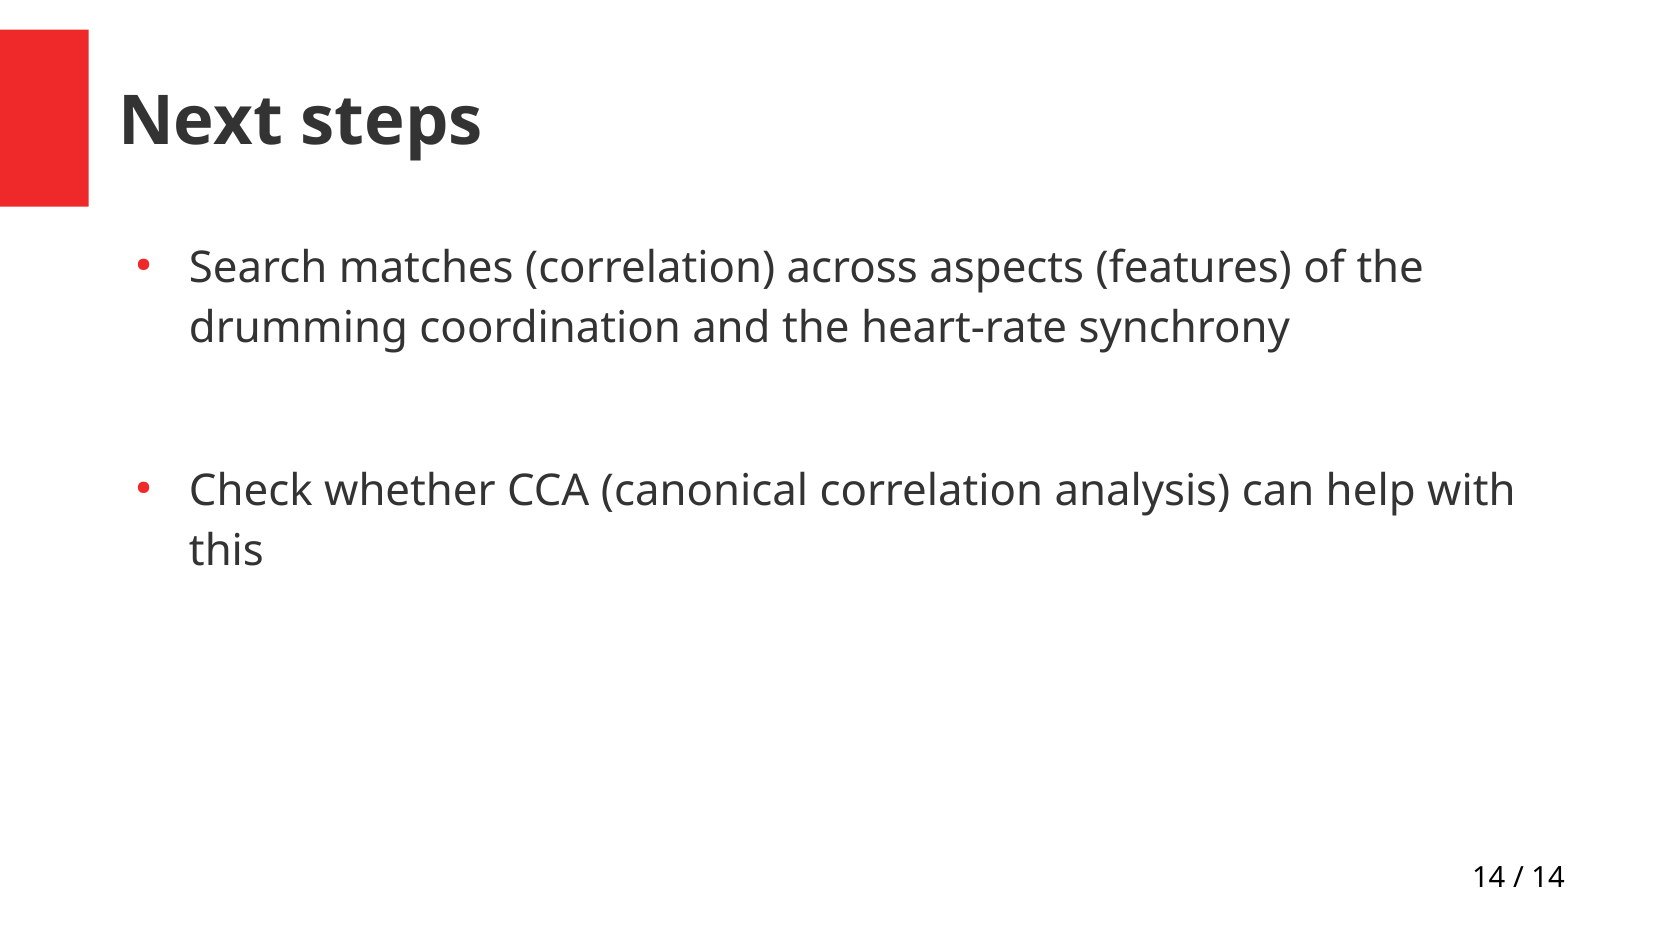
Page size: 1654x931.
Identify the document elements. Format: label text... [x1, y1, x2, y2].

list Search matches (correlation) across aspects (features) of the drumming coordination and the heart-rate synchrony Check whether CCA (canonical correlation analysis) can help with this [118, 236, 1595, 798]
title Next steps [118, 29, 1595, 207]
